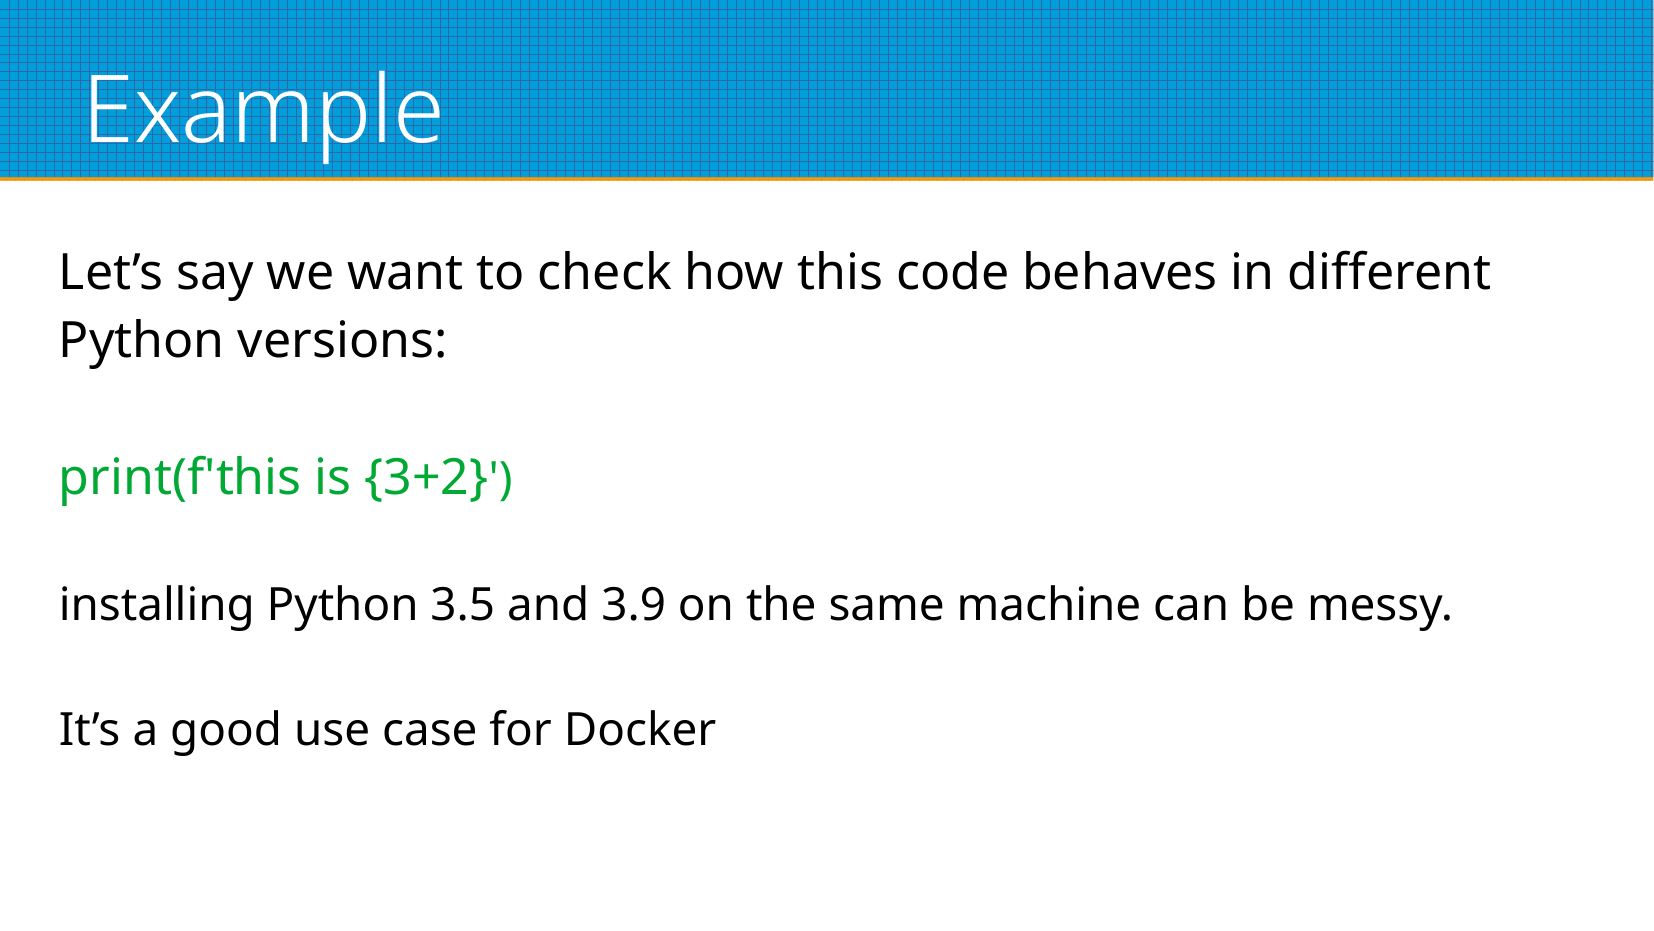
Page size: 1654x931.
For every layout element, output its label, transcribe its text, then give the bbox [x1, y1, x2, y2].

list Let’s say we want to check how this code behaves in different Python versions: print(f'this is {3+2}') installing Python 3.5 and 3.9 on the same machine can be messy. It’s a good use case for Docker [59, 236, 1569, 811]
title Example [82, 14, 1571, 171]
